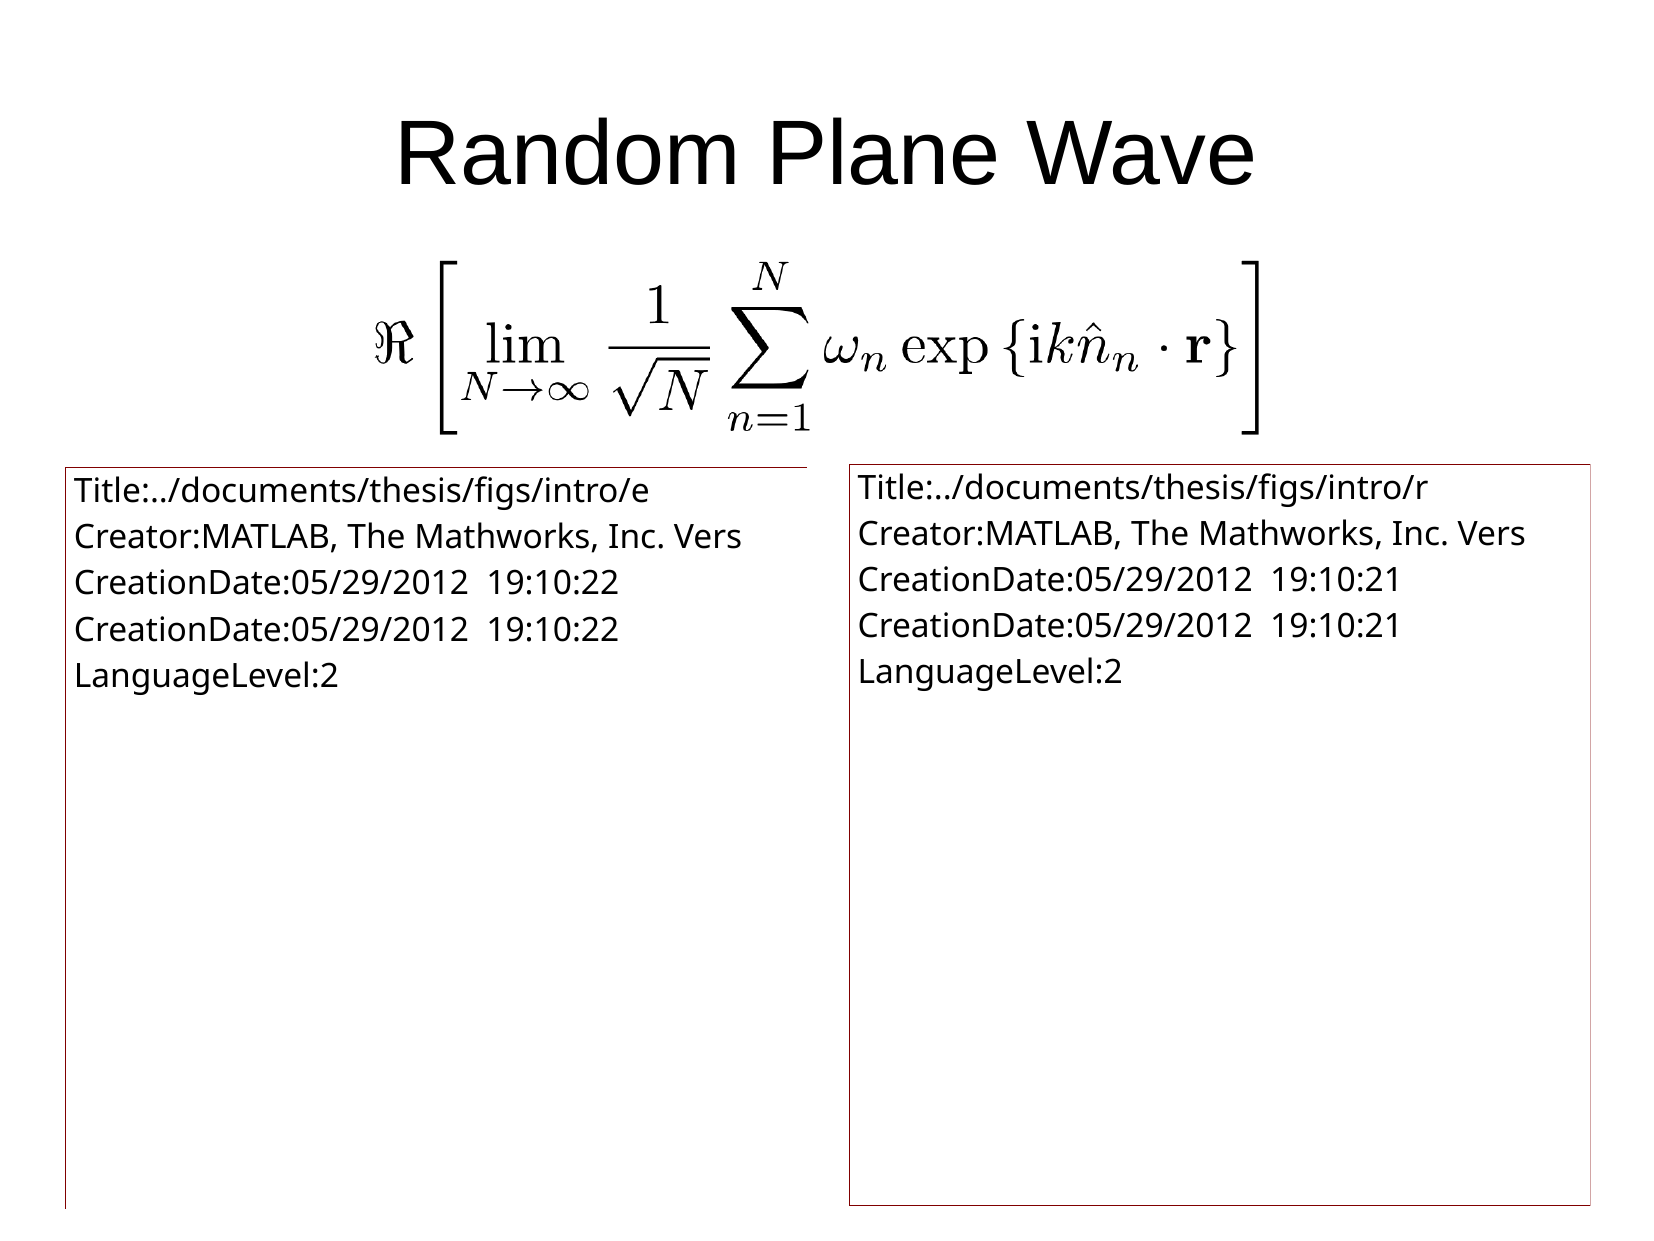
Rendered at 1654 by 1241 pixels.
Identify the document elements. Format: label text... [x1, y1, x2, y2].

picture [846, 461, 1591, 1206]
title Random Plane Wave [82, 49, 1571, 257]
picture [374, 260, 1259, 436]
picture [63, 465, 807, 1209]
